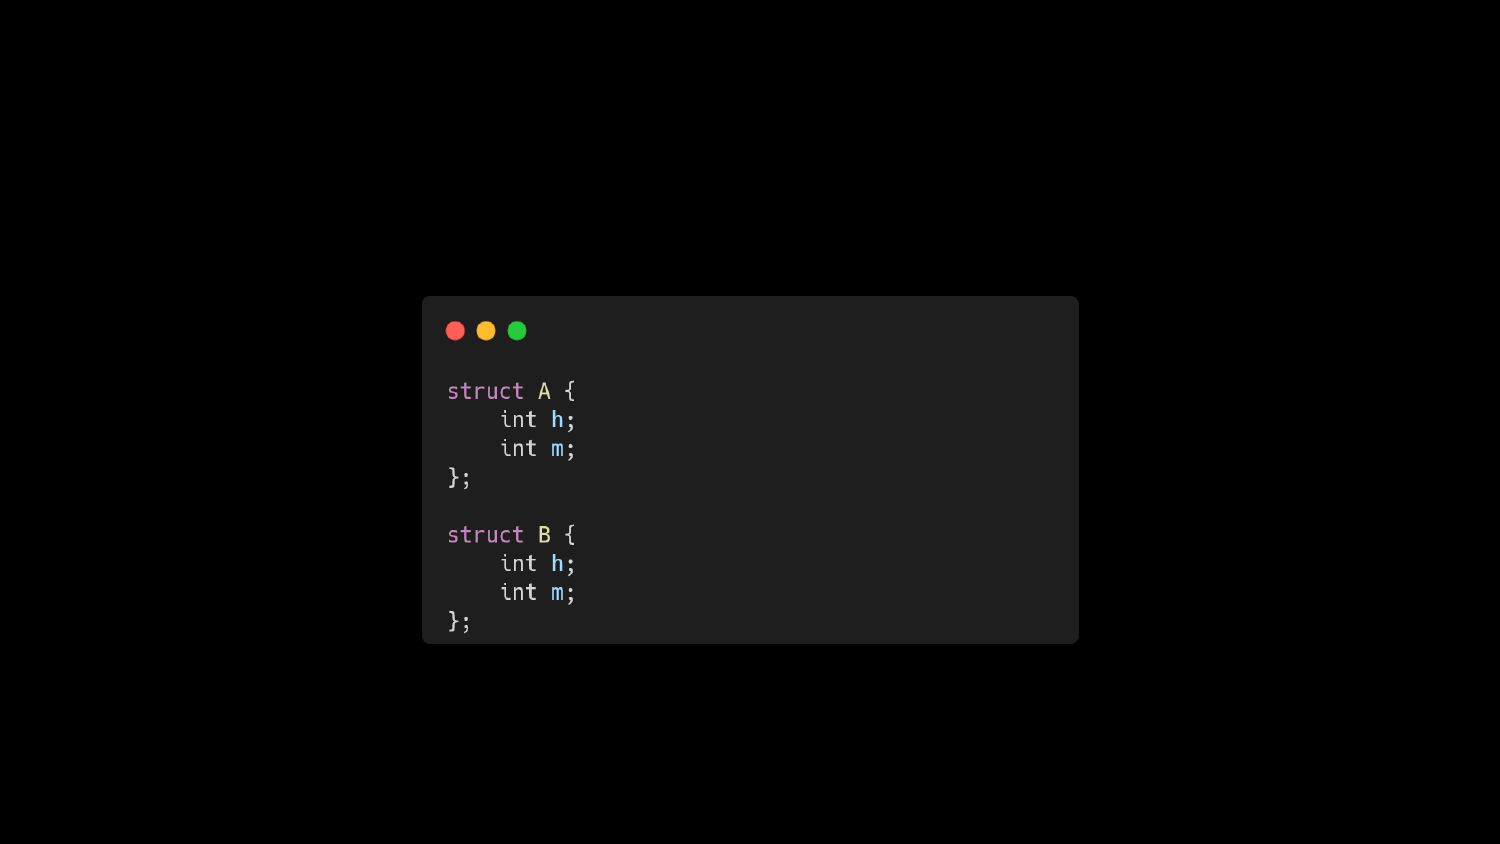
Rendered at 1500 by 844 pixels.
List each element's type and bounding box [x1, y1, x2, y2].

picture [335, 209, 1165, 730]
